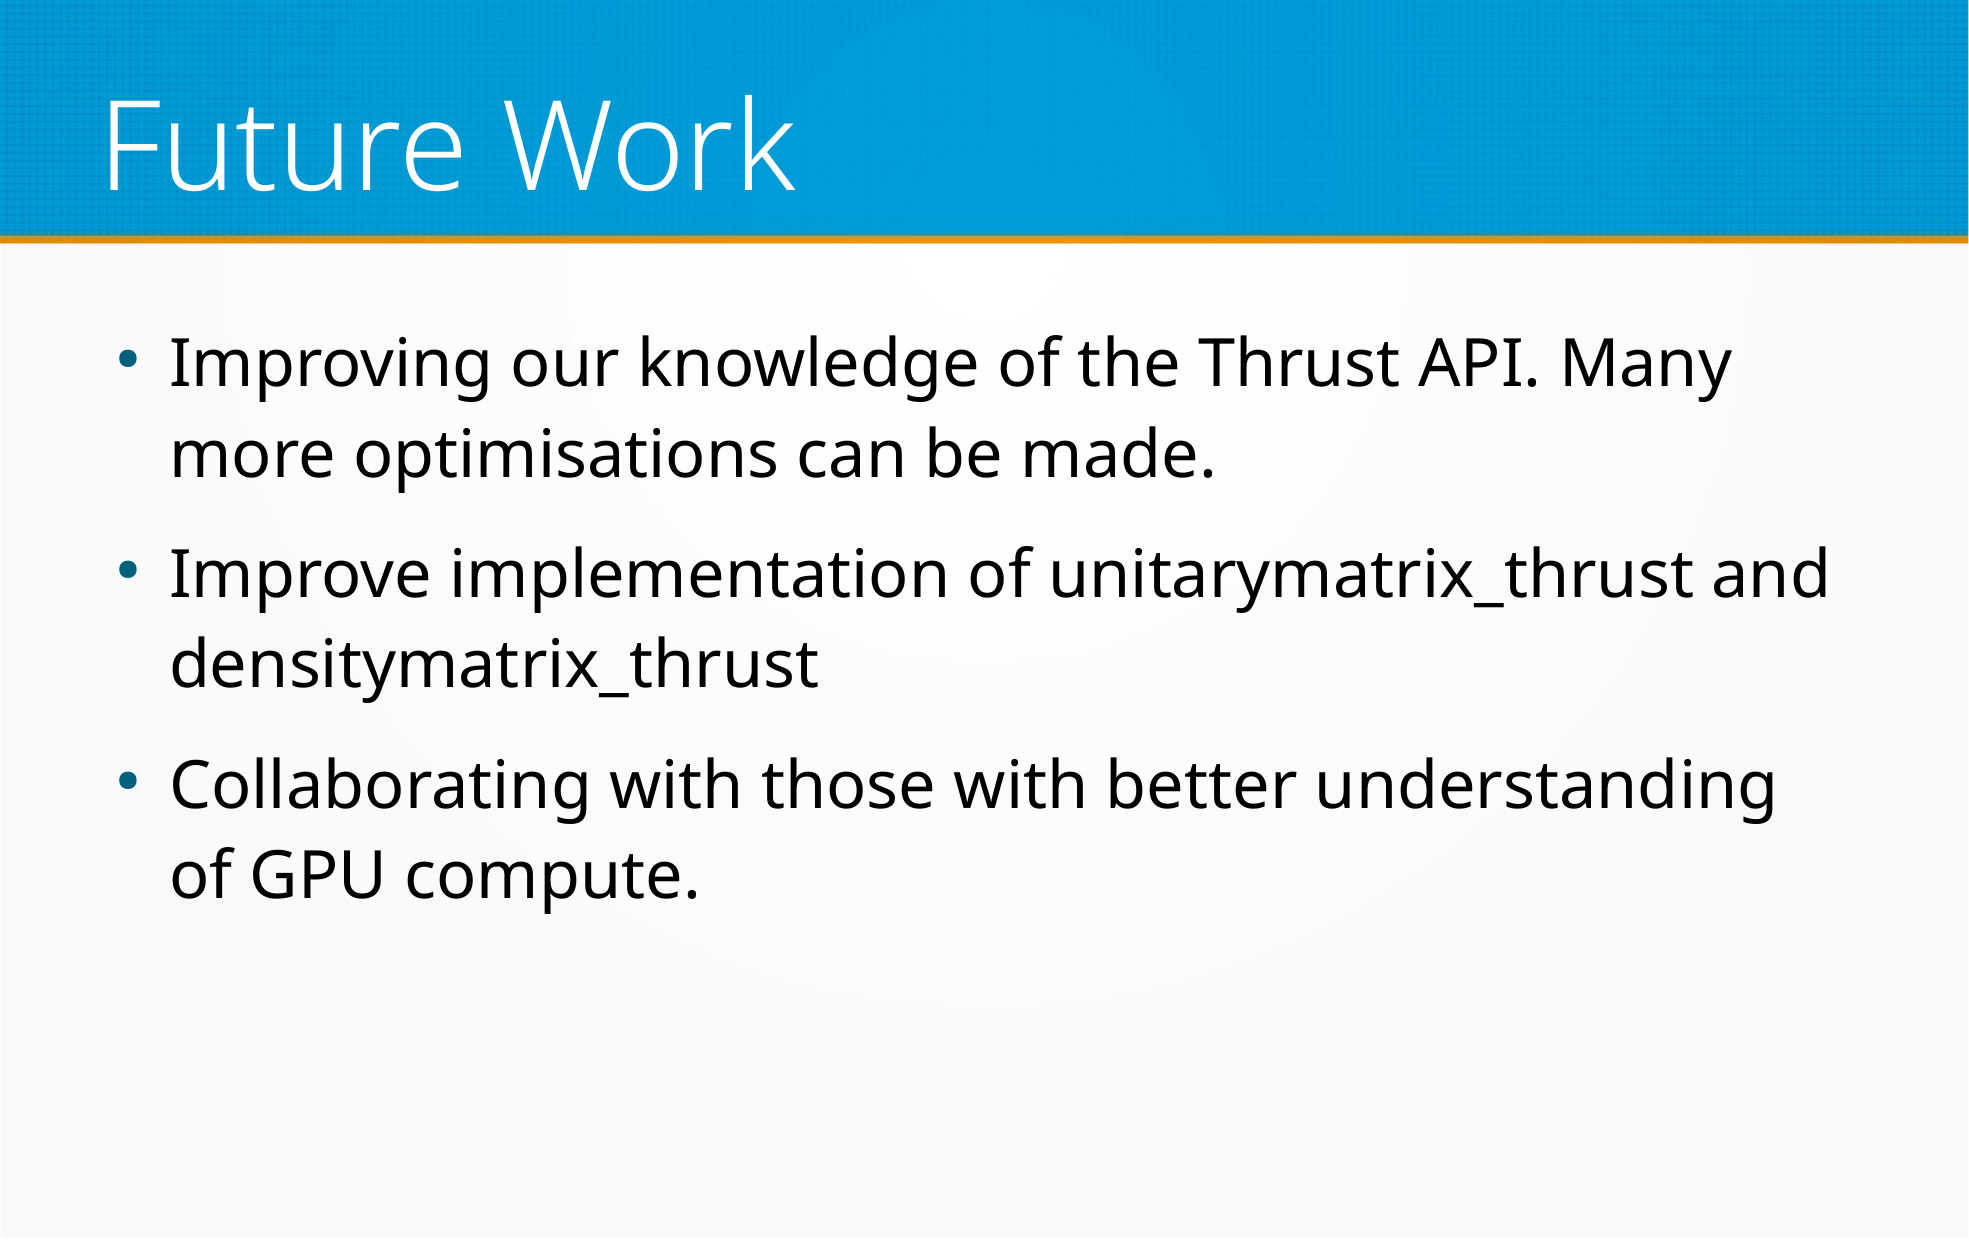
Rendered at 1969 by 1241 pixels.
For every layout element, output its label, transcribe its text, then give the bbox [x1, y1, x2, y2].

picture [0, 233, 1969, 1241]
title Future Work [98, 19, 1870, 227]
list Improving our knowledge of the Thrust API. Many more optimisations can be made. Improve implementation of unitarymatrix_thrust and densitymatrix_thrust Collaborating with those with better understanding of GPU compute. [98, 315, 1861, 1081]
